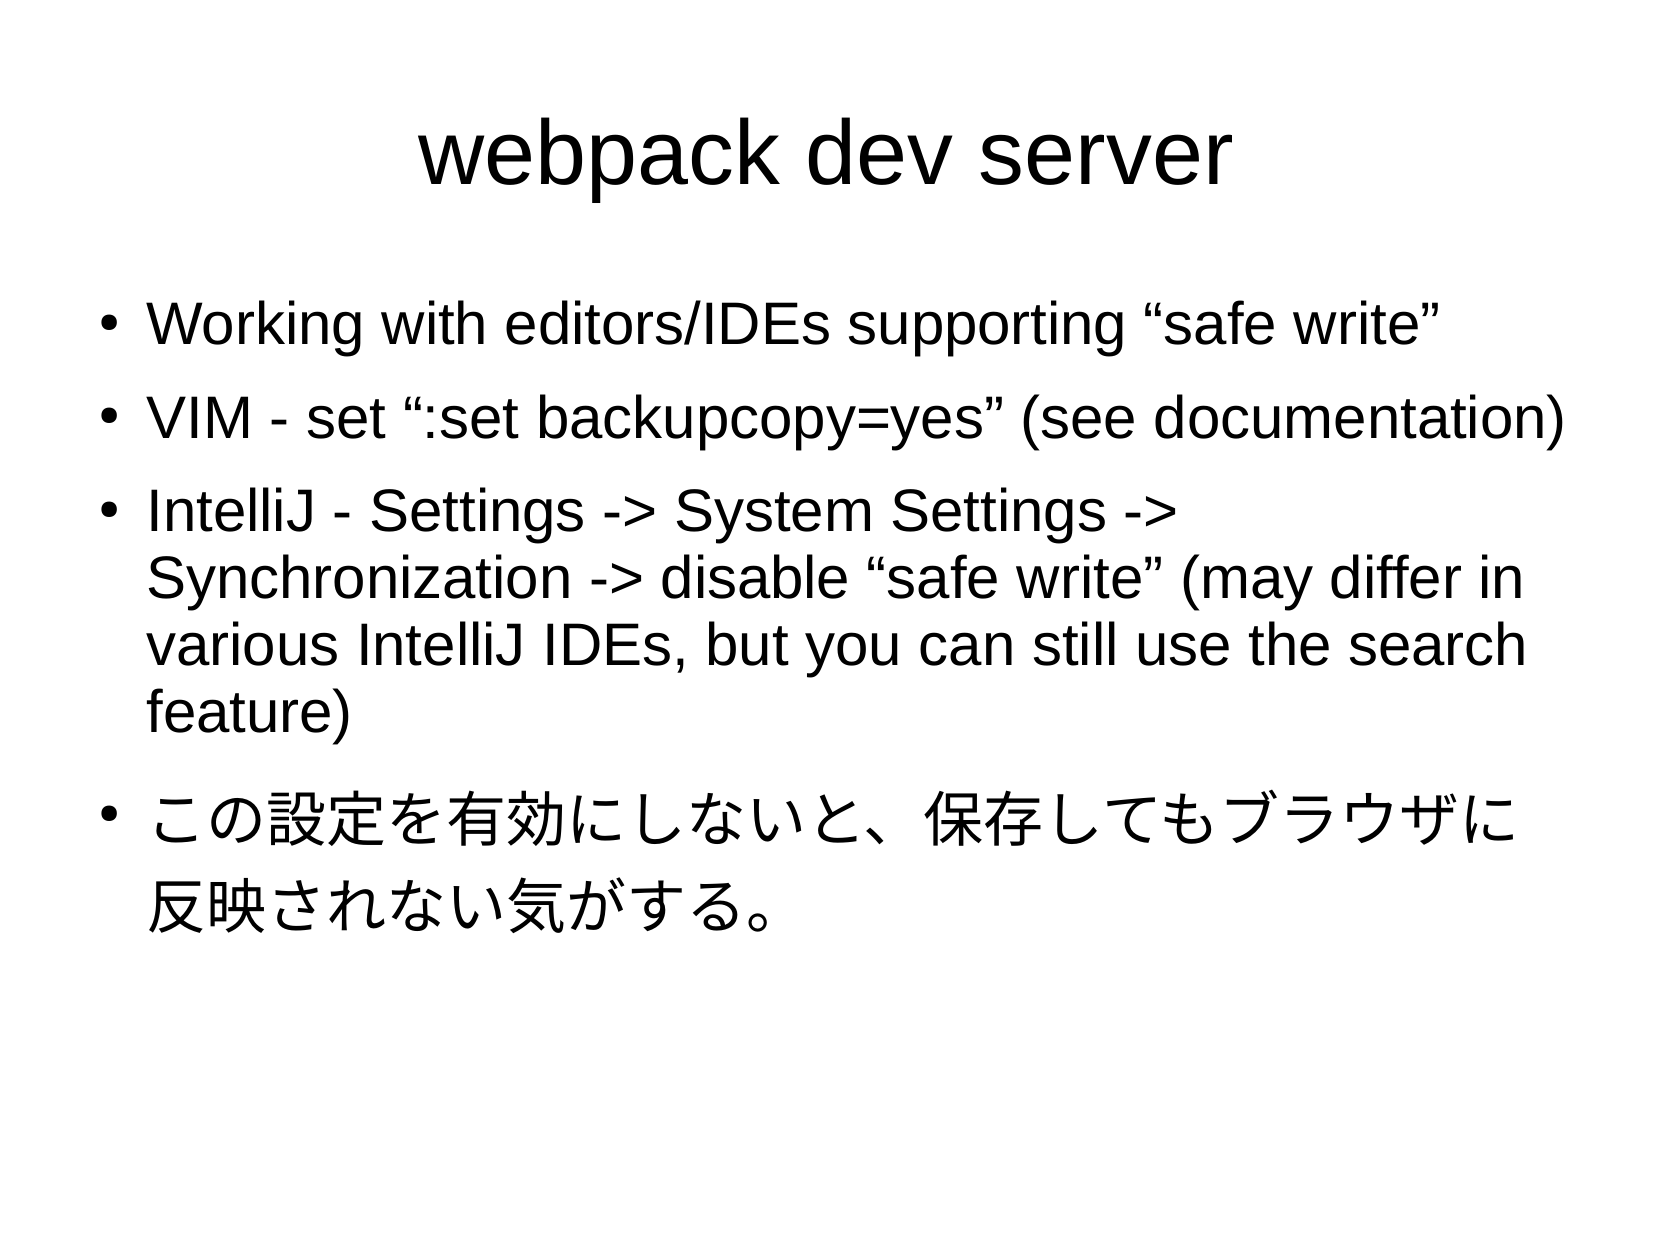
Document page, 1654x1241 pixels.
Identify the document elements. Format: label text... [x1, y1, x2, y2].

title webpack dev server [82, 49, 1571, 257]
list Working with editors/IDEs supporting “safe write” VIM - set “:set backupcopy=yes” (see documentation) IntelliJ - Settings -> System Settings -> Synchronization -> disable “safe write” (may differ in various IntelliJ IDEs, but you can still use the search feature) この設定を有効にしないと、保存してもブラウザに反映されない気がする。 [82, 290, 1571, 1010]
